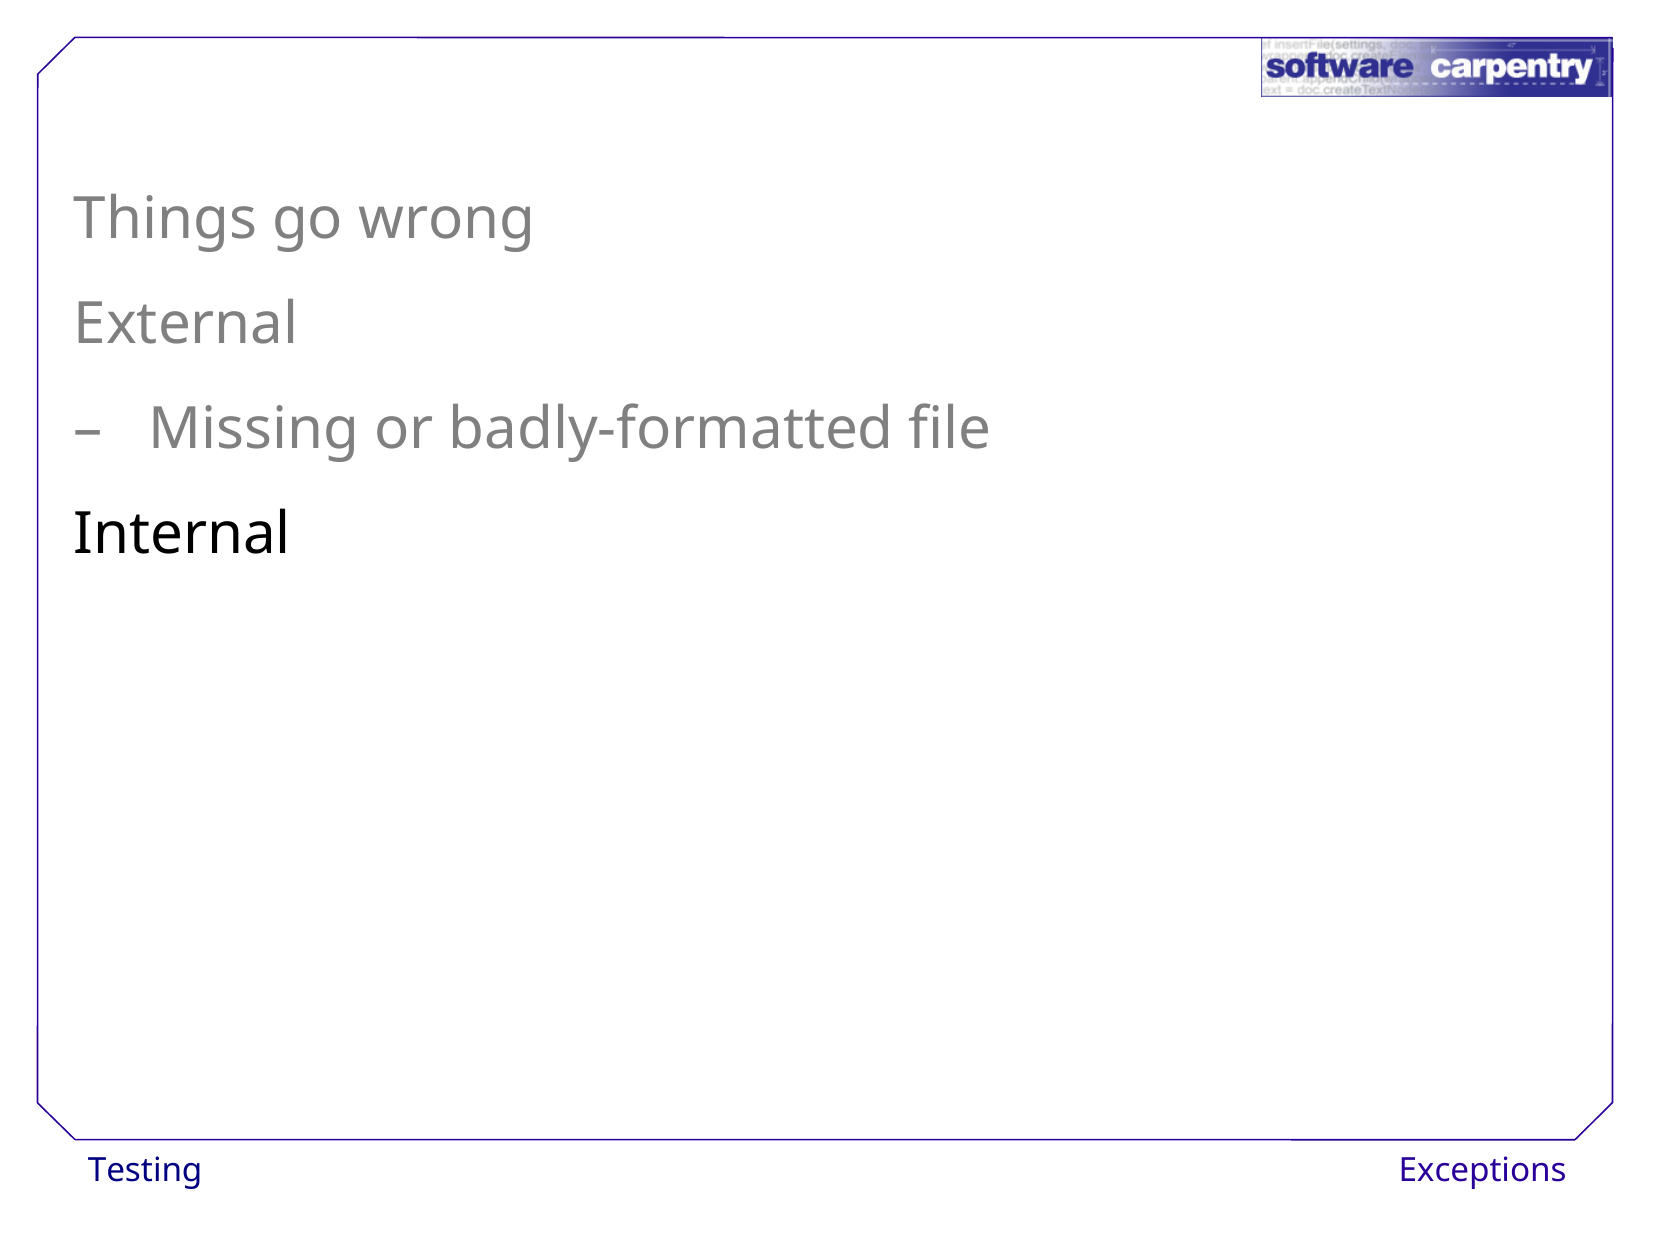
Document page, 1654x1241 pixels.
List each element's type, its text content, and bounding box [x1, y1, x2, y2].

text_box Things go wrong External – Missing or badly-formatted file Internal [58, 137, 1157, 574]
picture [1261, 39, 1613, 97]
